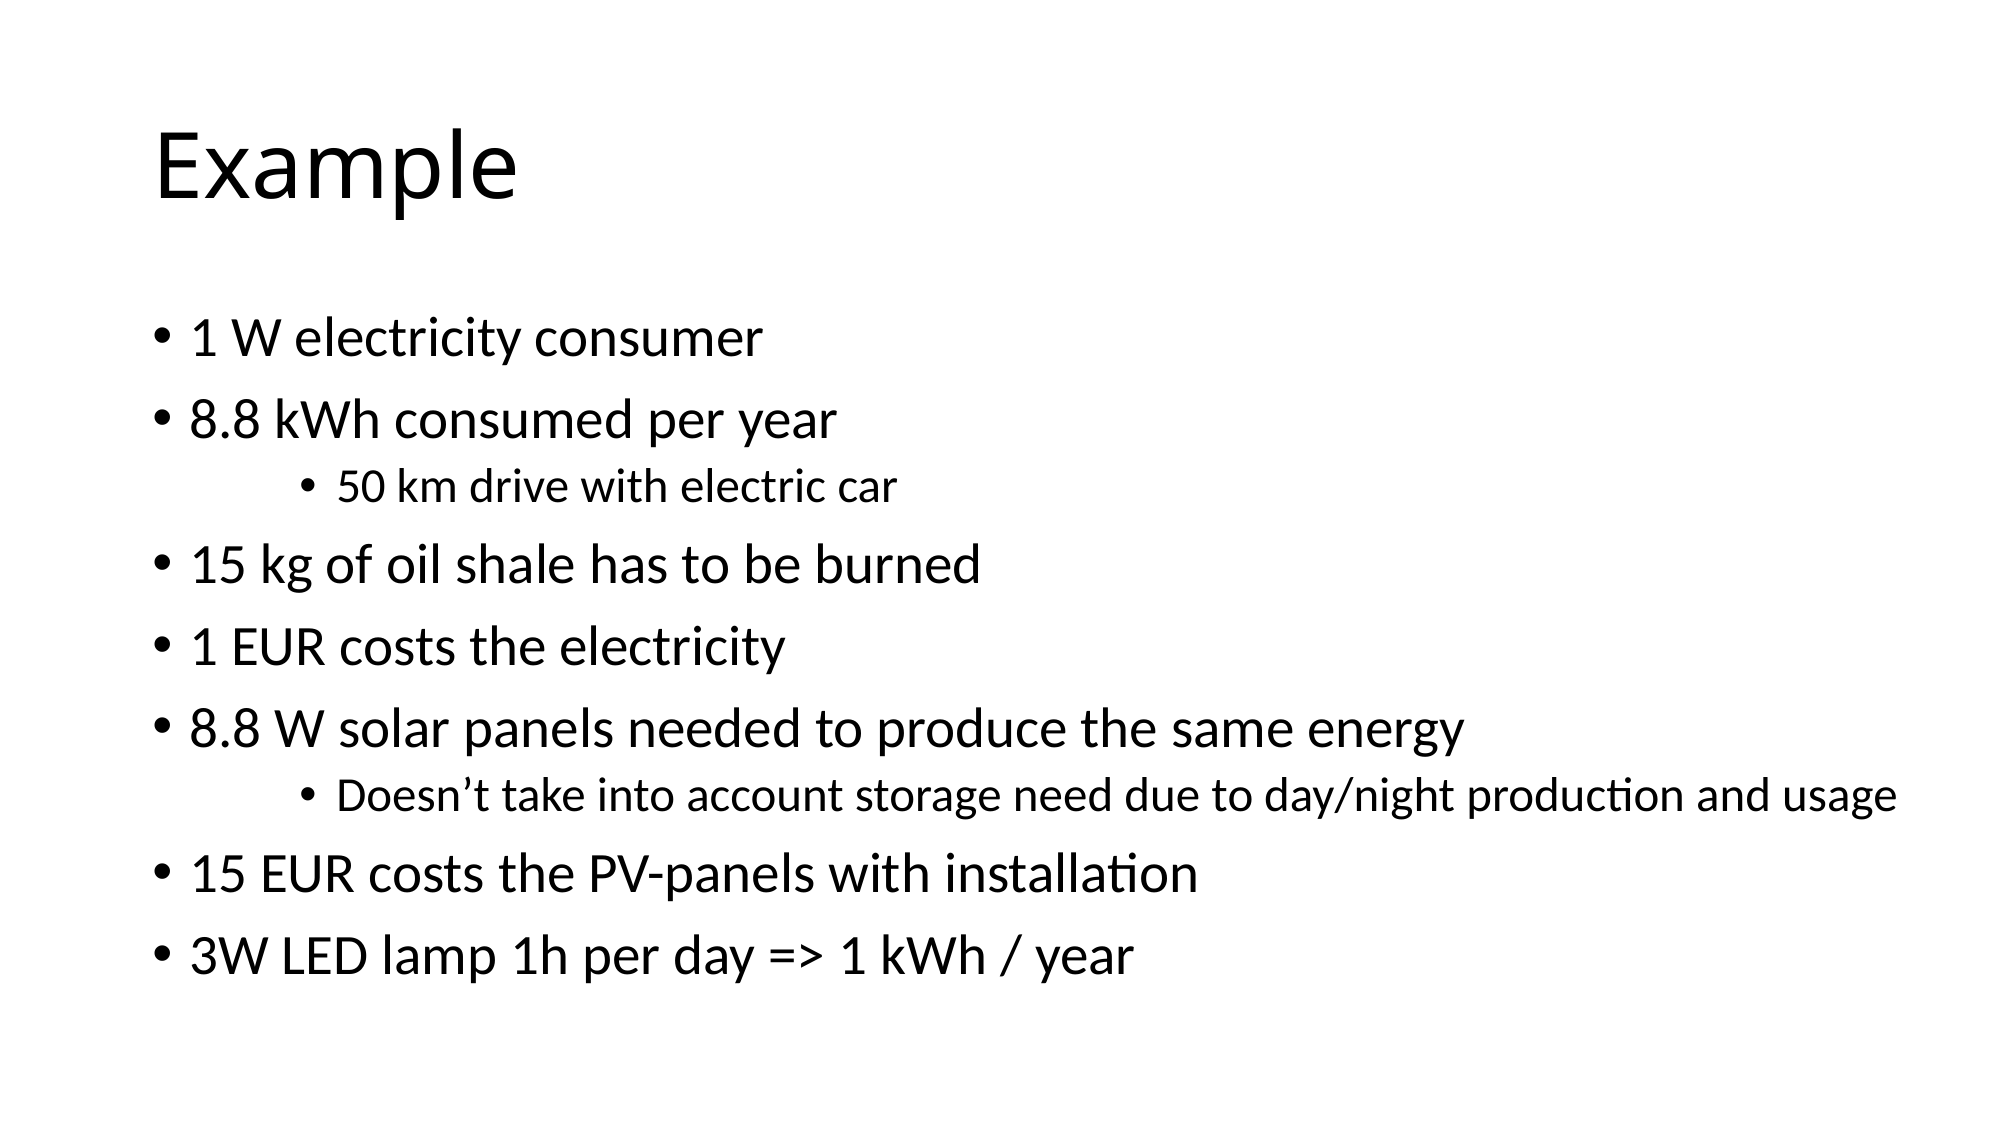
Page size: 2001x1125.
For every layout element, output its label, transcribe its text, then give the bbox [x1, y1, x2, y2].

title Example [137, 59, 1863, 278]
list 1 W electricity consumer 8.8 kWh consumed per year 50 km drive with electric car 15 kg of oil shale has to be burned 1 EUR costs the electricity 8.8 W solar panels needed to produce the same energy Doesn’t take into account storage need due to day/night production and usage 15 EUR costs the PV-panels with installation 3W LED lamp 1h per day => 1 kWh / year [137, 299, 1924, 1014]
